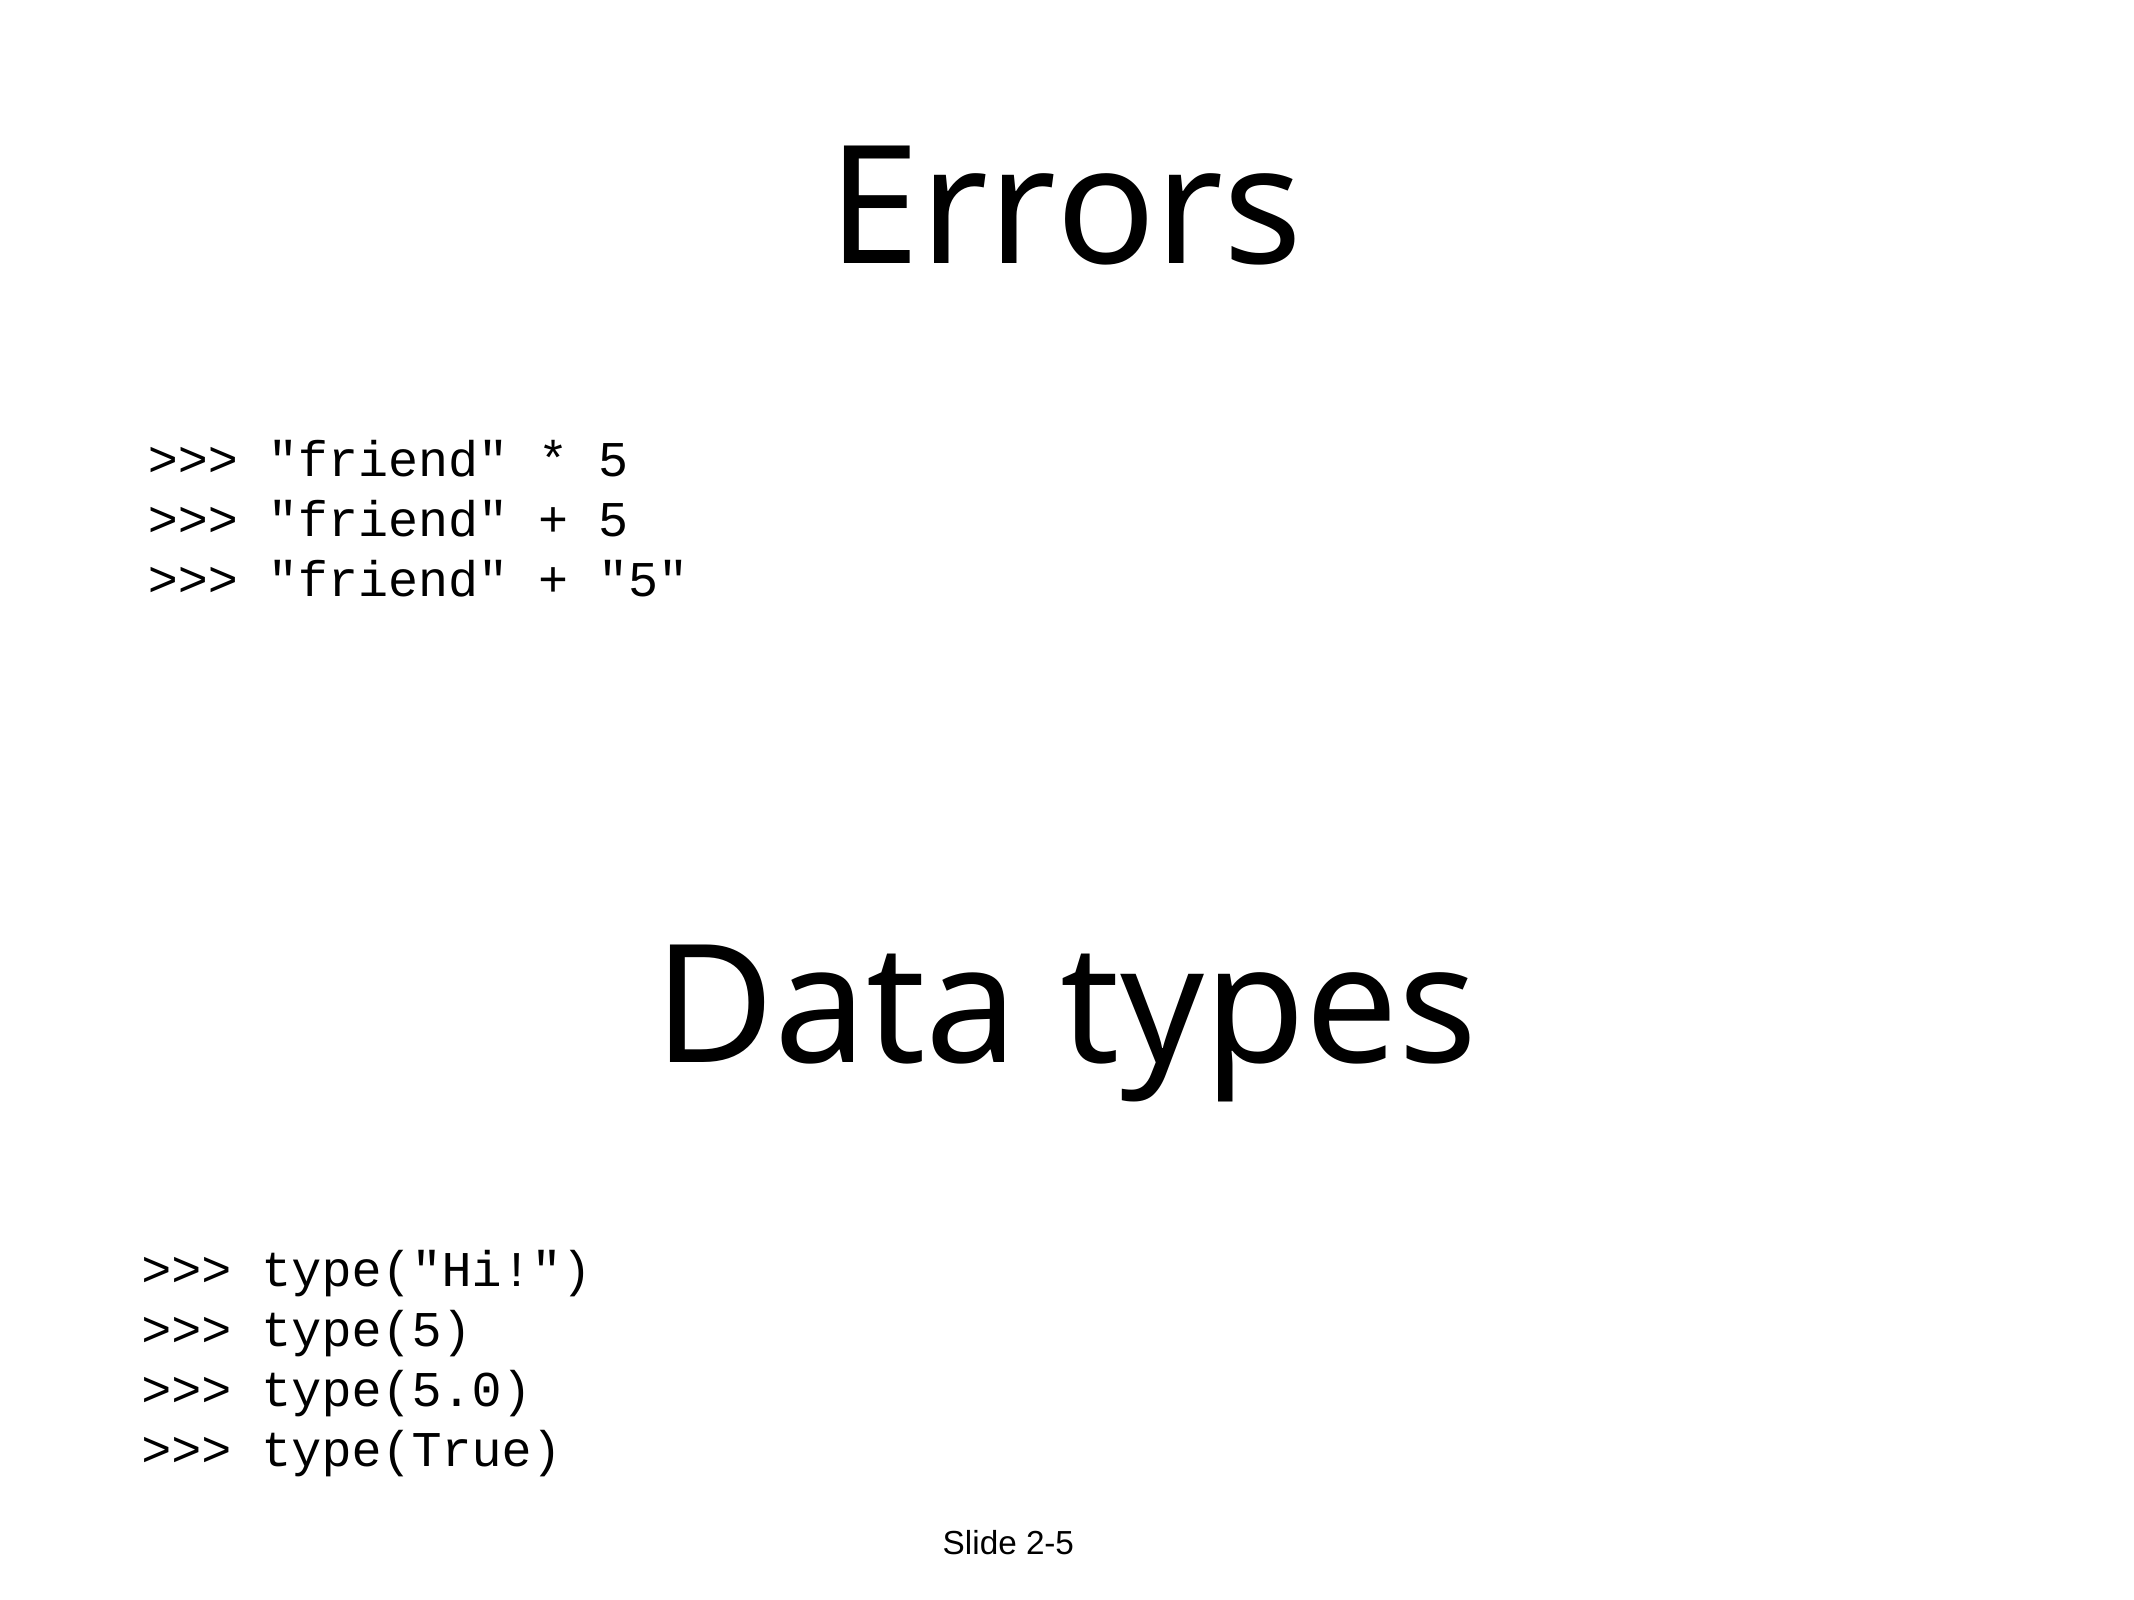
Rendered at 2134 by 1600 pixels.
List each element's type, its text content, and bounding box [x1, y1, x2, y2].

text_box Slide 2-5 [876, 1513, 1141, 1569]
text_box Errors [35, 41, 2096, 355]
text_box Data types [35, 840, 2096, 1153]
text_box >>> type("Hi!") >>> type(5) >>> type(5.0) >>> type(True) [141, 1236, 954, 1489]
text_box >>> "friend" * 5 >>> "friend" + 5 >>> "friend" + "5" [147, 425, 1225, 607]
